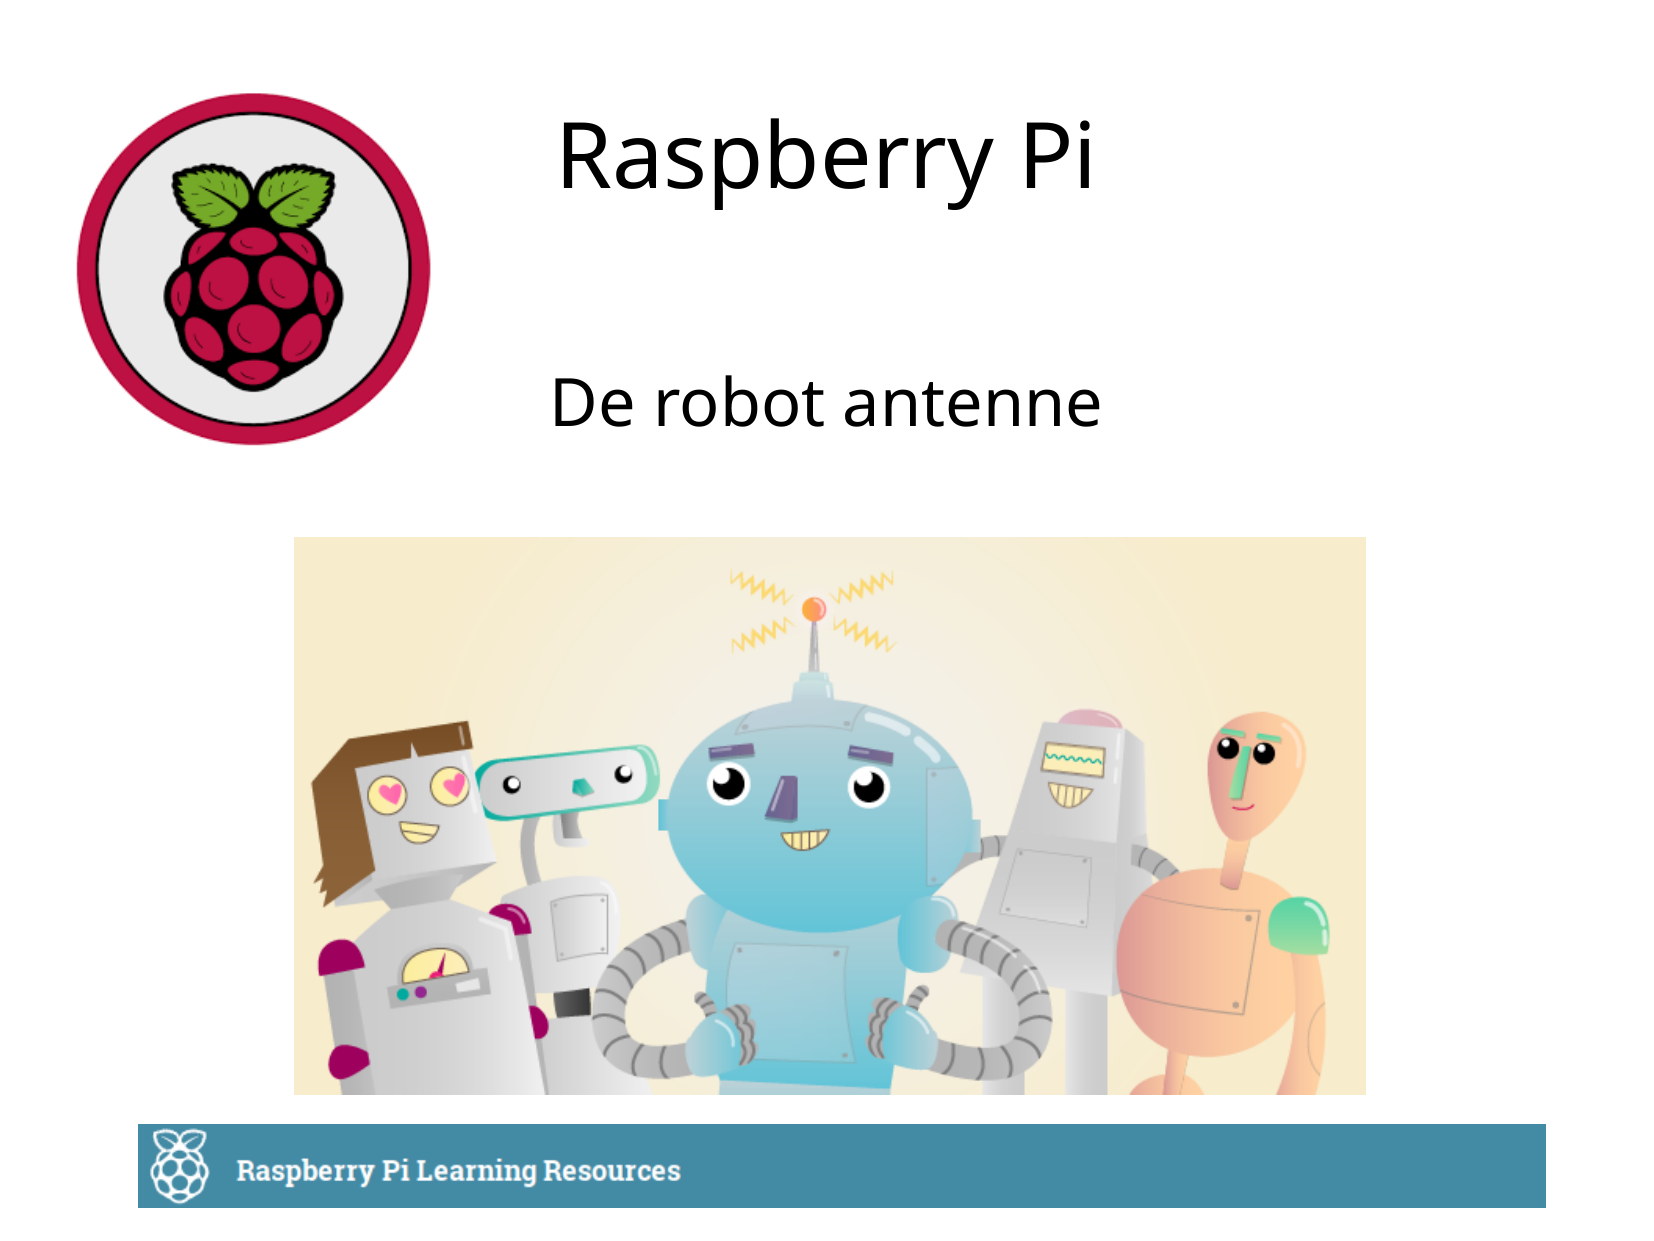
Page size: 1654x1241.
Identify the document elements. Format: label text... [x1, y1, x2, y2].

picture [138, 1124, 1546, 1208]
picture [71, 89, 451, 451]
subtitle De robot antenne [82, 290, 1571, 511]
title Raspberry Pi [82, 49, 1571, 257]
picture [294, 537, 1366, 1096]
